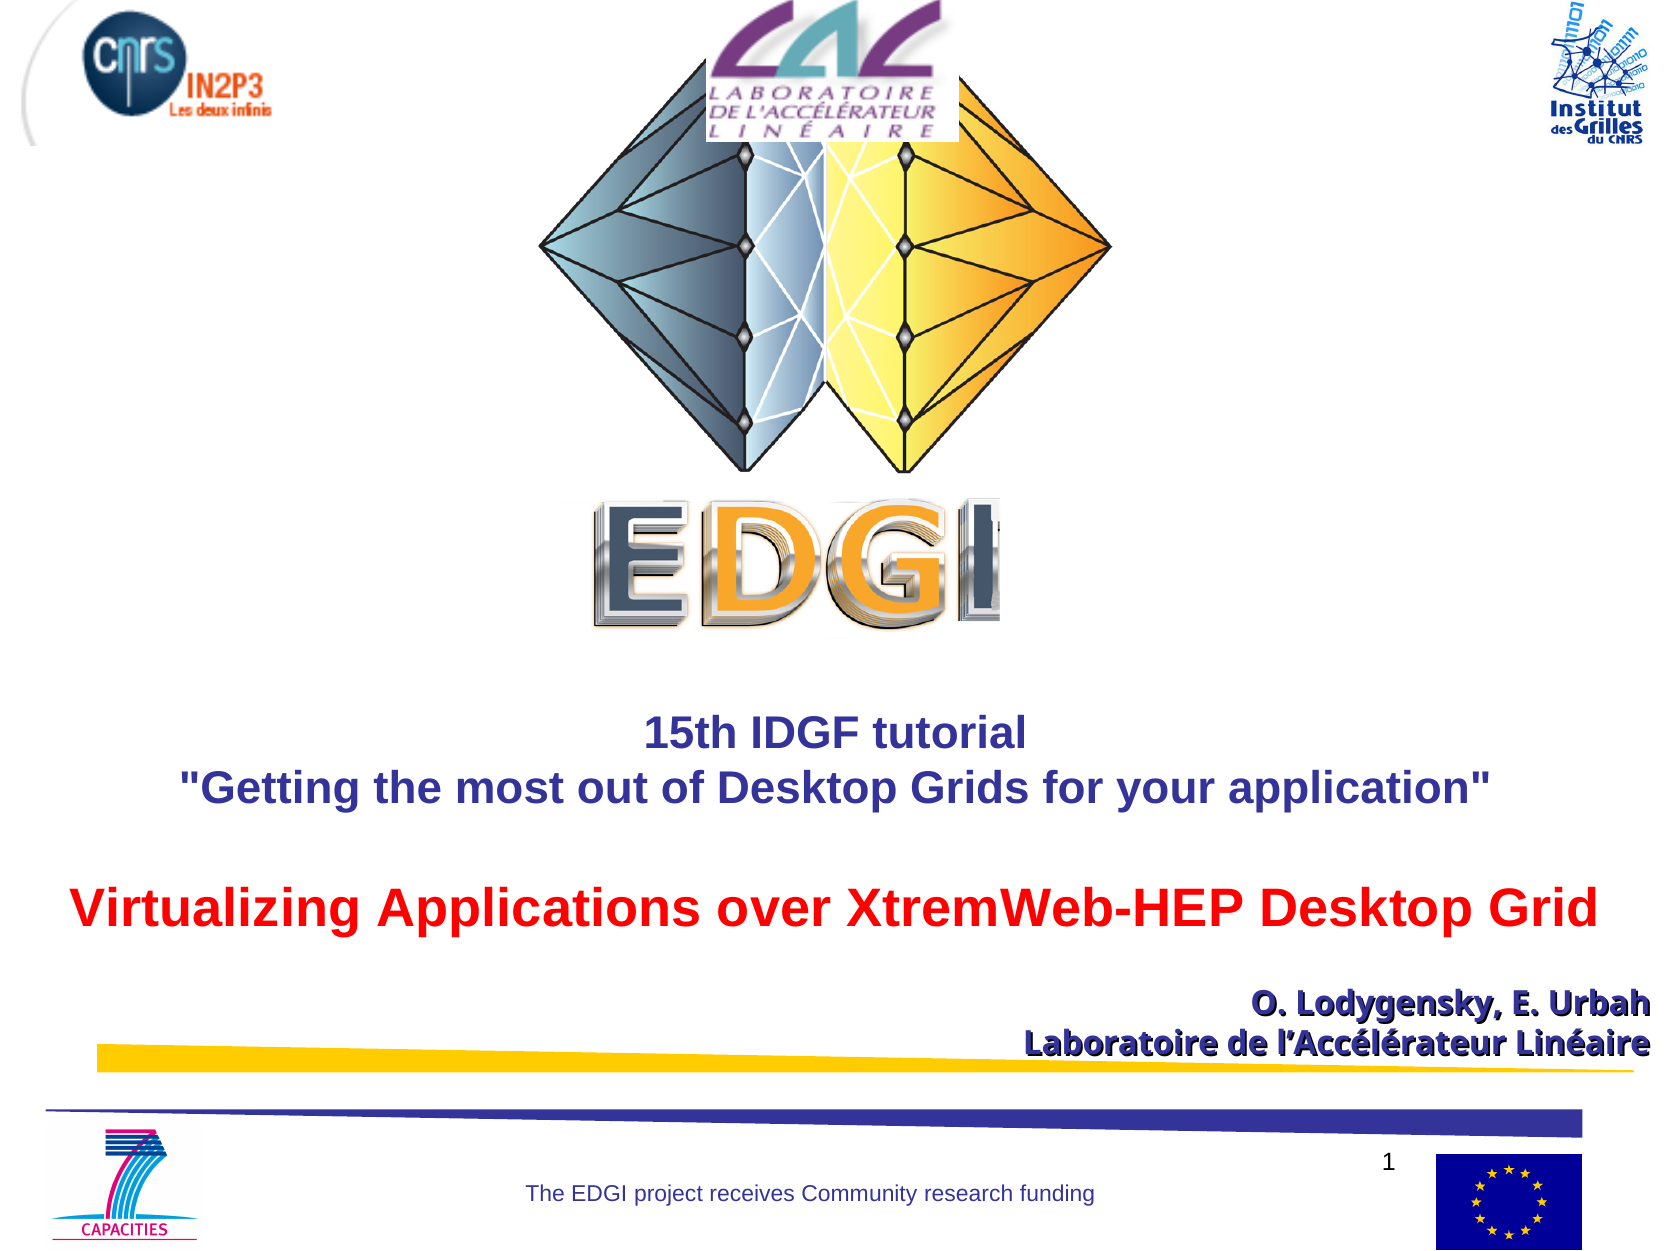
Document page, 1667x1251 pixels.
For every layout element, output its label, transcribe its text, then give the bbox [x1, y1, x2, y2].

picture [1531, 0, 1667, 146]
picture [1436, 1154, 1582, 1250]
picture [4, 0, 308, 146]
text_box O. Lodygensky, E. Urbah Laboratoire de l’Accélérateur Linéaire [839, 972, 1659, 1069]
picture [45, 1121, 204, 1250]
title 15th IDGF tutorial "Getting the most out of Desktop Grids for your application" Virtualizing Applications over XtremWeb-HEP Desktop Grid [53, 664, 1626, 1036]
picture [508, 0, 1140, 648]
